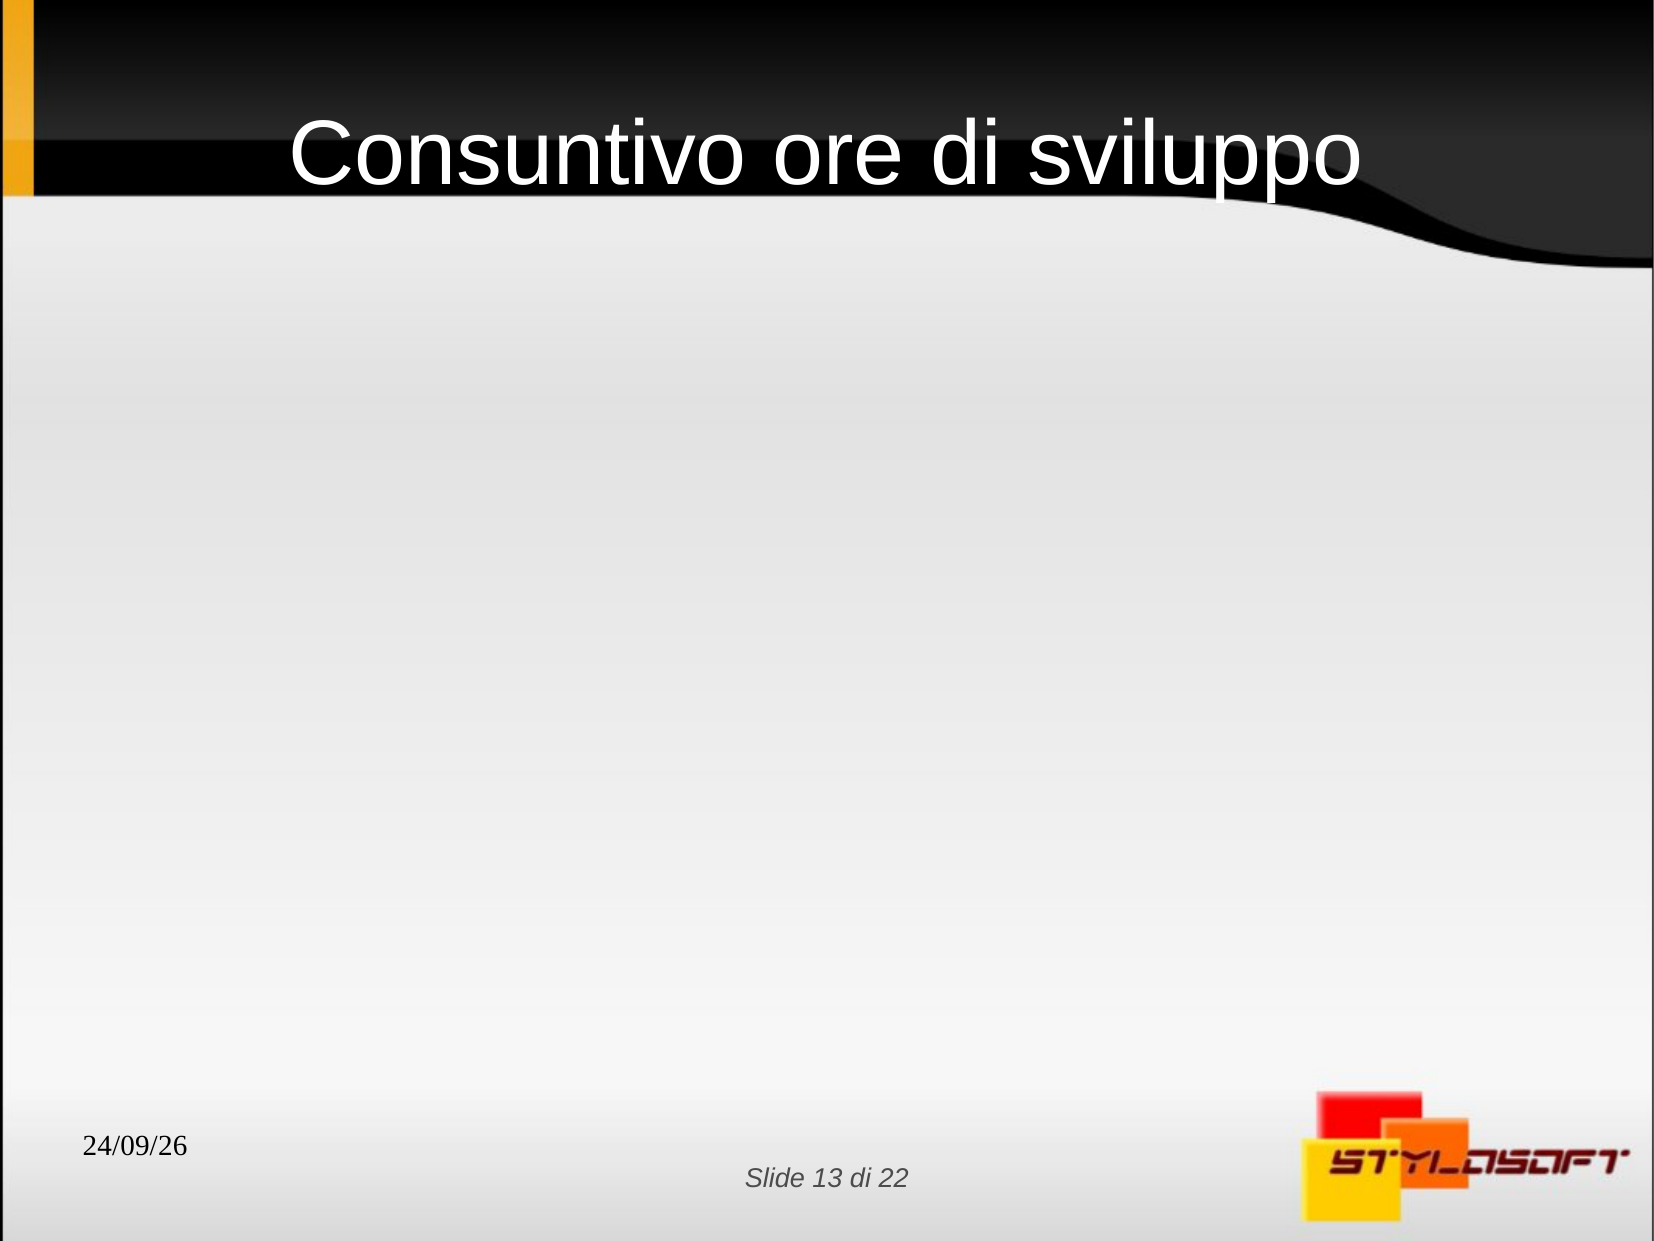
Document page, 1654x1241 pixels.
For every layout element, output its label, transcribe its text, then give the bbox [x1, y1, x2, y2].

text_box Slide <numero> di 22 [0, 1156, 1654, 1241]
title Consuntivo ore di sviluppo [82, 49, 1571, 257]
picture [0, 0, 1654, 1156]
